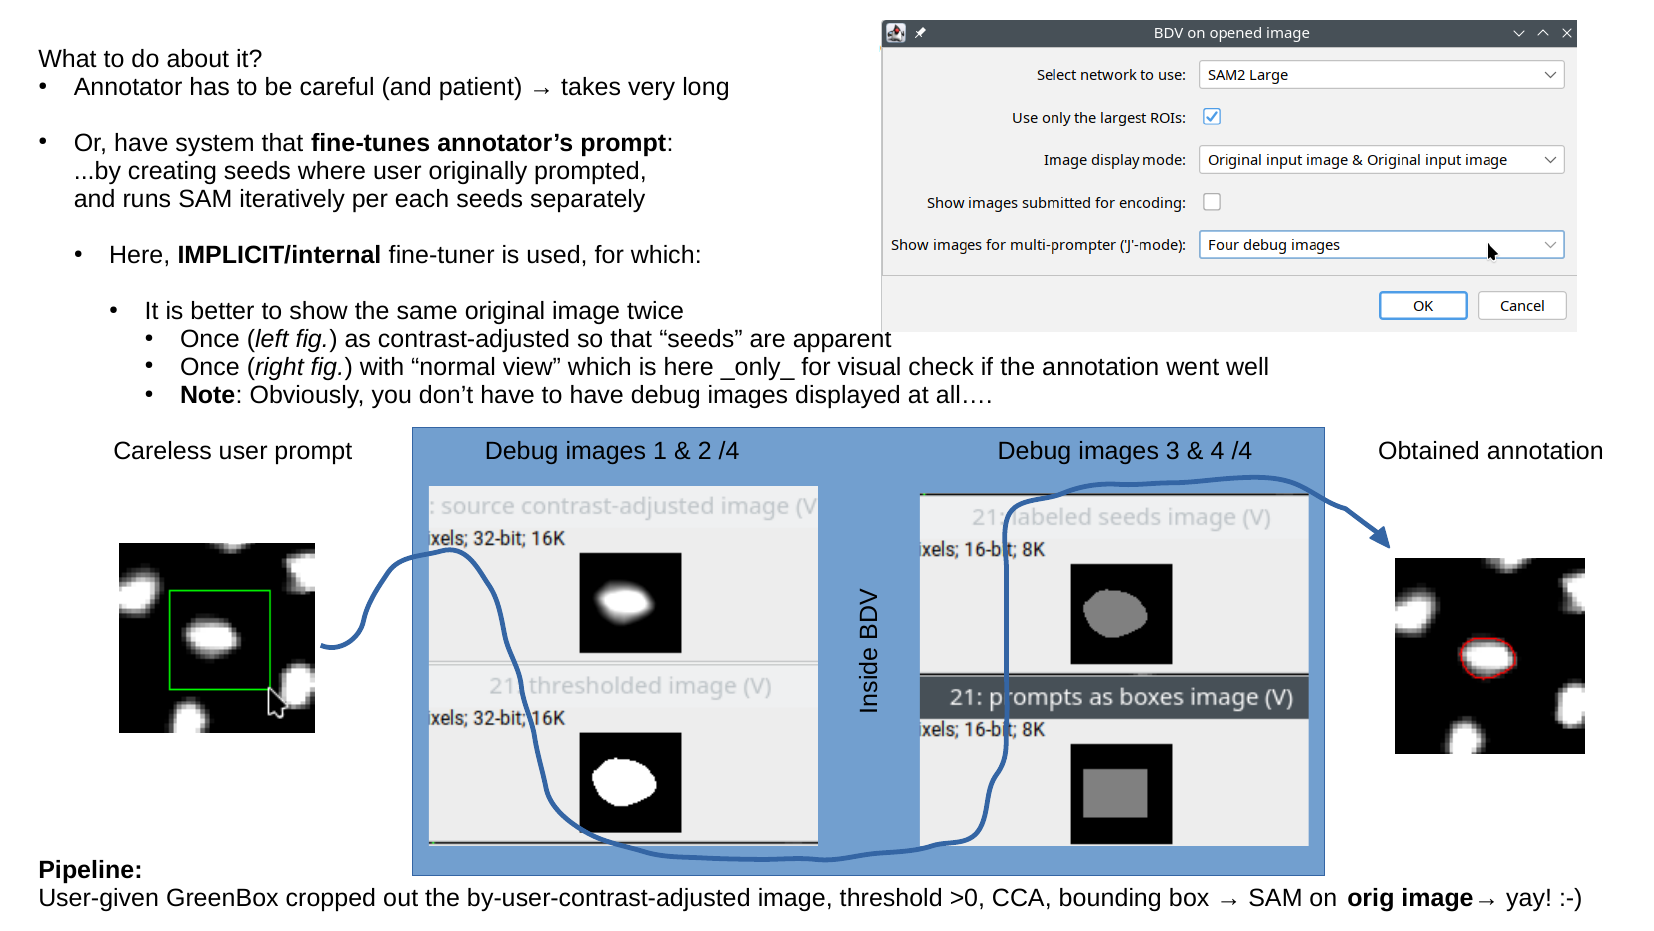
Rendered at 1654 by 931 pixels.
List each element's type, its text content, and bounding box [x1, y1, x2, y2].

picture [119, 543, 315, 733]
picture [428, 553, 610, 846]
picture [919, 493, 1052, 846]
picture [954, 493, 1309, 846]
picture [879, 20, 1577, 332]
subtitle What to do about it? Annotator has to be careful (and patient) → takes very long Or, have system that fine-tunes annotator’s prompt: ...by creating seeds where user originally prompted, and runs SAM iteratively per each seeds separately Here, IMPLICIT/internal fine-tuner is used, for which: It is better to show the same original image twice Once (left fig.) as contrast-adjusted so that “seeds” are apparent Once (right fig.) with “normal view” which is here _only_ for visual check if the annotation went well Note: Obviously, you don’t have to have debug images displayed at all…. Careless user prompt Debug images 1 & 2 /4 Debug images 3 & 4 /4 Obtained annotation Pipeline: User-given GreenBox cropped out the by-user-contrast-adjusted image, threshold >0, CCA, bounding box → SAM on orig image→ yay! :-) [38, 44, 1620, 917]
picture [1395, 558, 1585, 754]
picture [428, 486, 818, 846]
